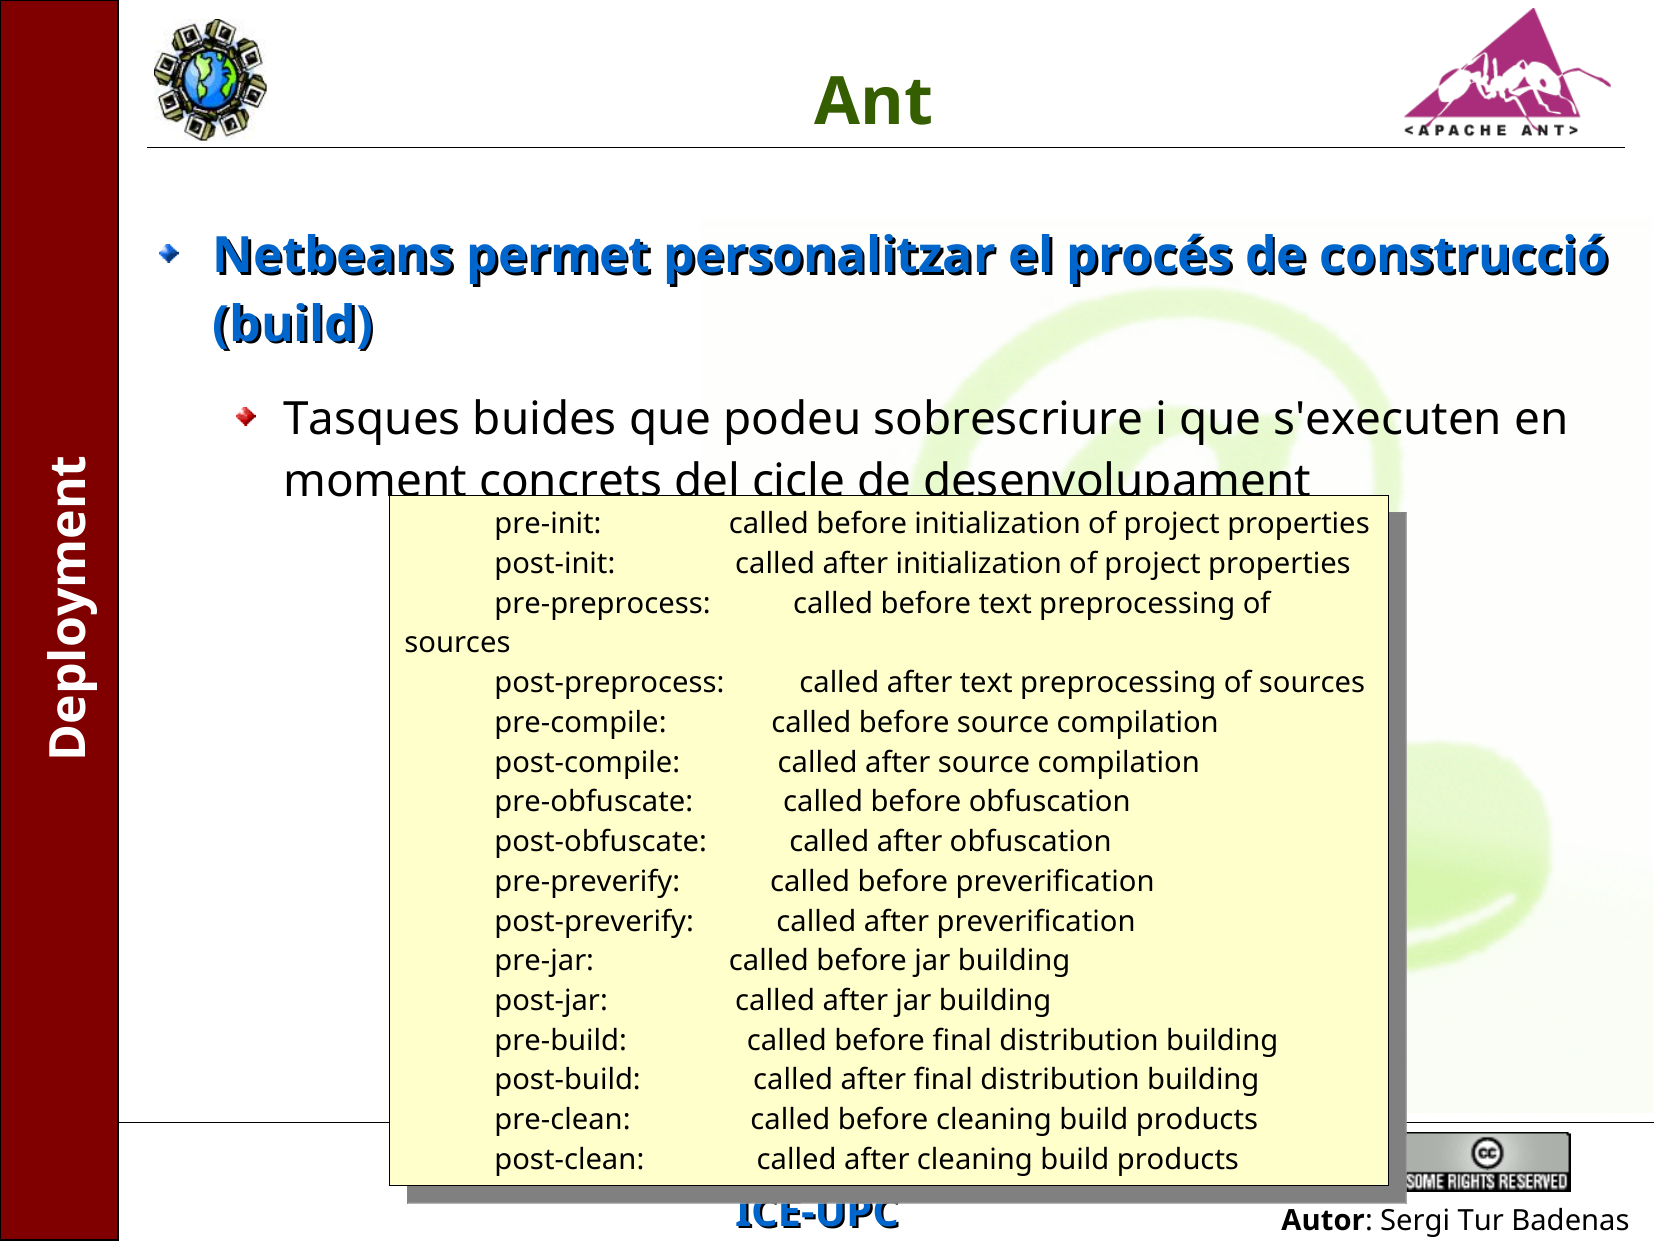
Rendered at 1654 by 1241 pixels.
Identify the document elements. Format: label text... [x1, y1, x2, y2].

list Netbeans permet personalitzar el procés de construcció (build) Tasques buides que podeu sobrescriure i que s'executen en moment concrets del cicle de desenvolupament [141, 219, 1630, 1055]
picture [1407, 1132, 1571, 1192]
title Ant [129, 56, 1402, 141]
picture [700, 217, 1654, 1113]
picture [154, 19, 268, 56]
picture [1402, 7, 1613, 141]
title Ant [1613, 56, 1619, 141]
text_box pre-init: called before initialization of project properties post-init: called after initialization of project properties pre-preprocess: called before text preprocessing of sources post-preprocess: called after text preprocessing of sources pre-compile: called before source compilation post-compile: called after source compilation pre-obfuscate: called before obfuscation post-obfuscate: called after obfuscation pre-preverify: called before preverification post-preverify: called after preverification pre-jar: called before jar building post-jar: called after jar building pre-build: called before final distribution building post-build: called after final distribution building pre-clean: called before cleaning build products post-clean: called after cleaning build products [389, 495, 1389, 1083]
